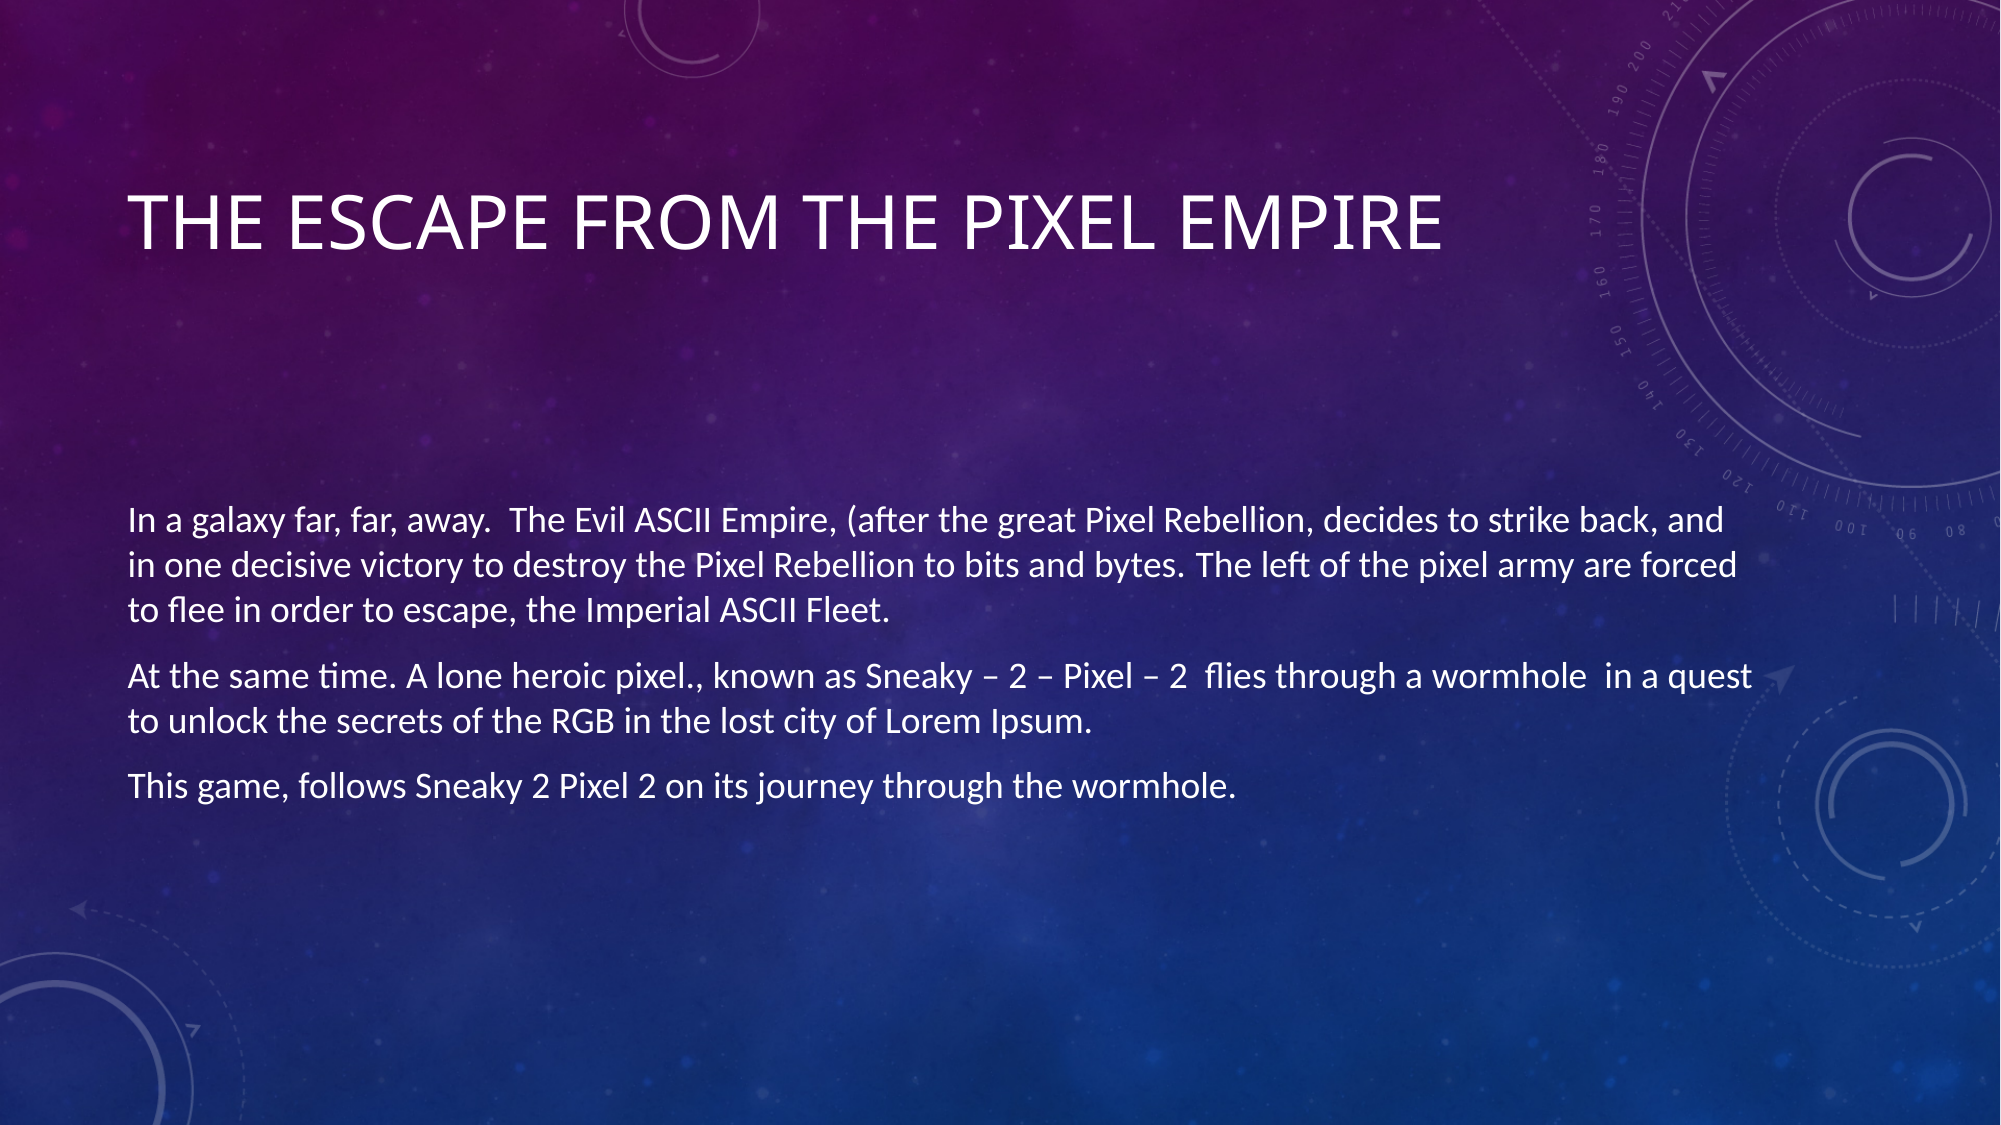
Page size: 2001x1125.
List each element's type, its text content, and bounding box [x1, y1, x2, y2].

title The escape from the pixel empire [112, 99, 1775, 339]
list In a galaxy far, far, away. The Evil ASCII Empire, (after the great Pixel Rebellion, decides to strike back, and in one decisive victory to destroy the Pixel Rebellion to bits and bytes. The left of the pixel army are forced to flee in order to escape, the Imperial ASCII Fleet. At the same time. A lone heroic pixel., known as Sneaky – 2 – Pixel – 2 flies through a wormhole in a quest to unlock the secrets of the RGB in the lost city of Lorem Ipsum. This game, follows Sneaky 2 Pixel 2 on its journey through the wormhole. [112, 351, 1775, 950]
